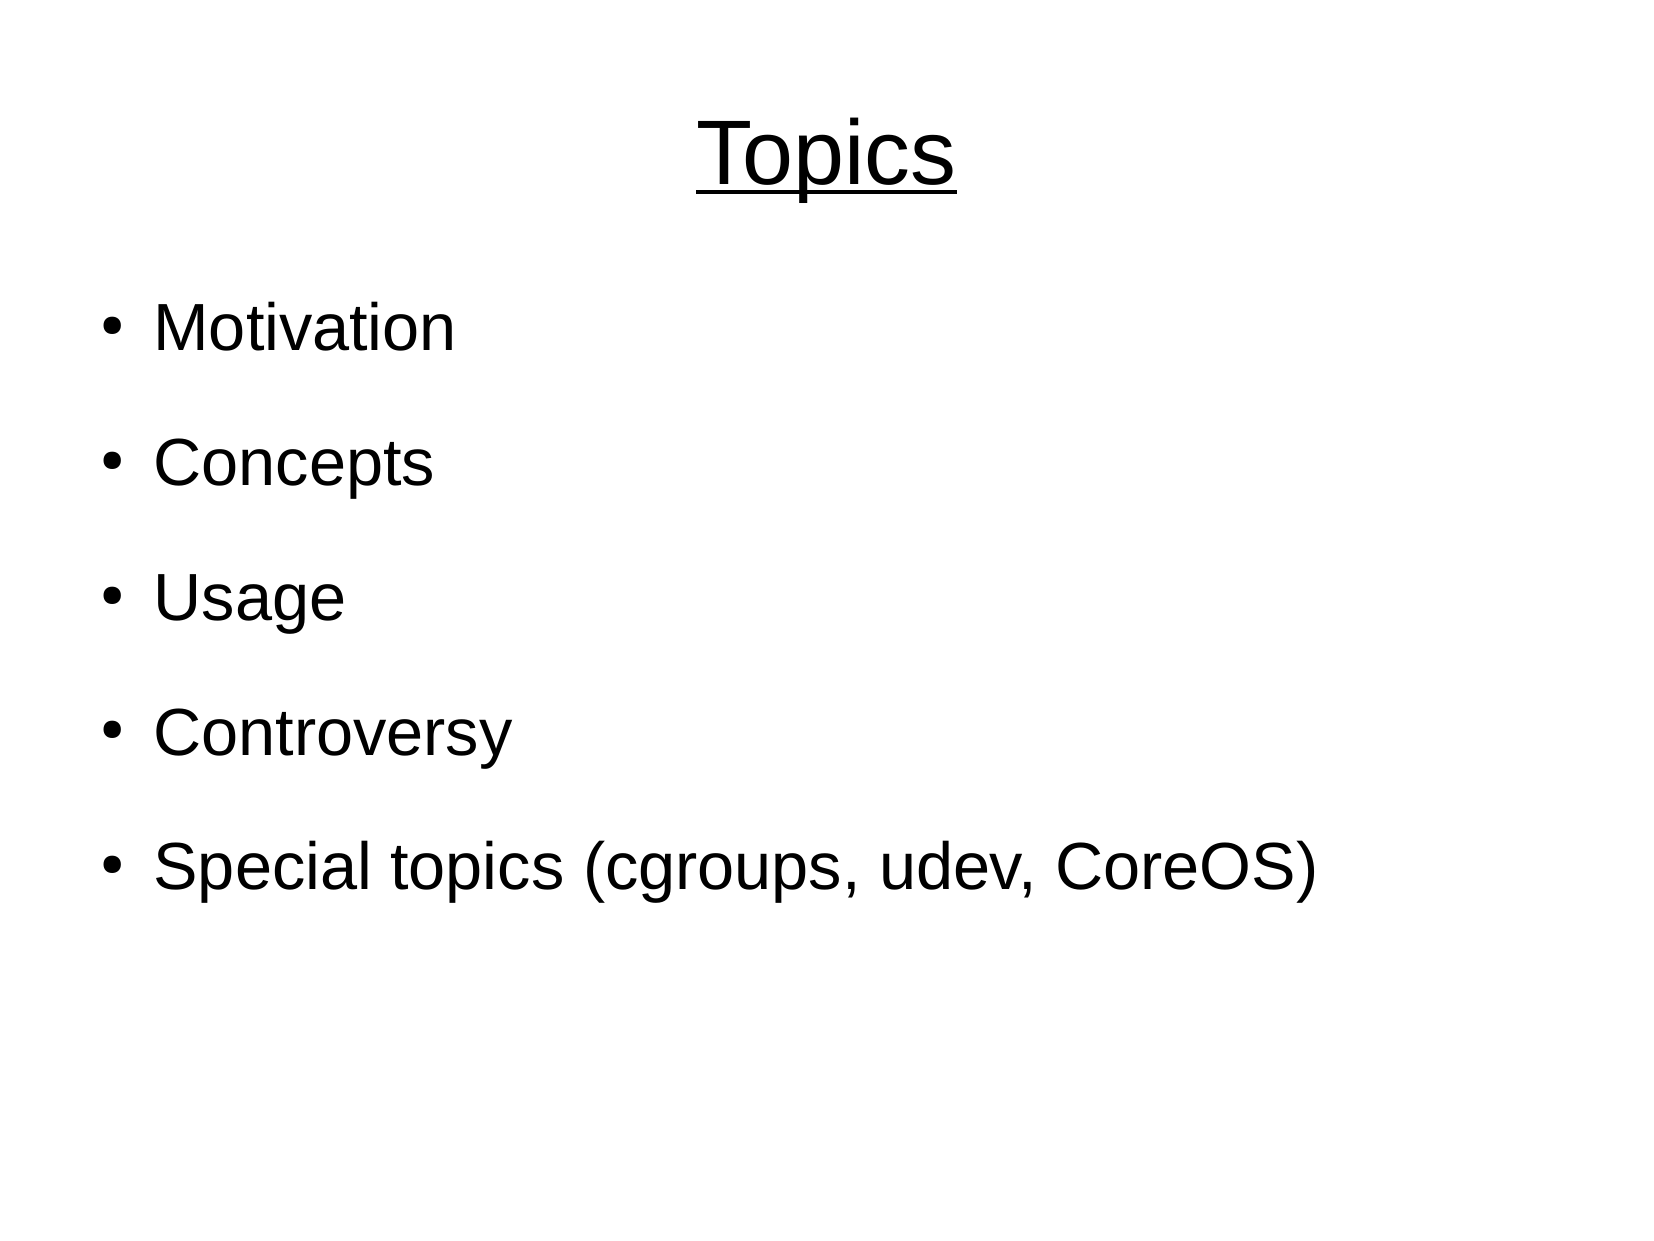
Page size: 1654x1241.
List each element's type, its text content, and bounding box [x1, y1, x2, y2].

list Motivation Concepts Usage Controversy Special topics (cgroups, udev, CoreOS) [82, 290, 1571, 1010]
title Topics [82, 49, 1571, 257]
